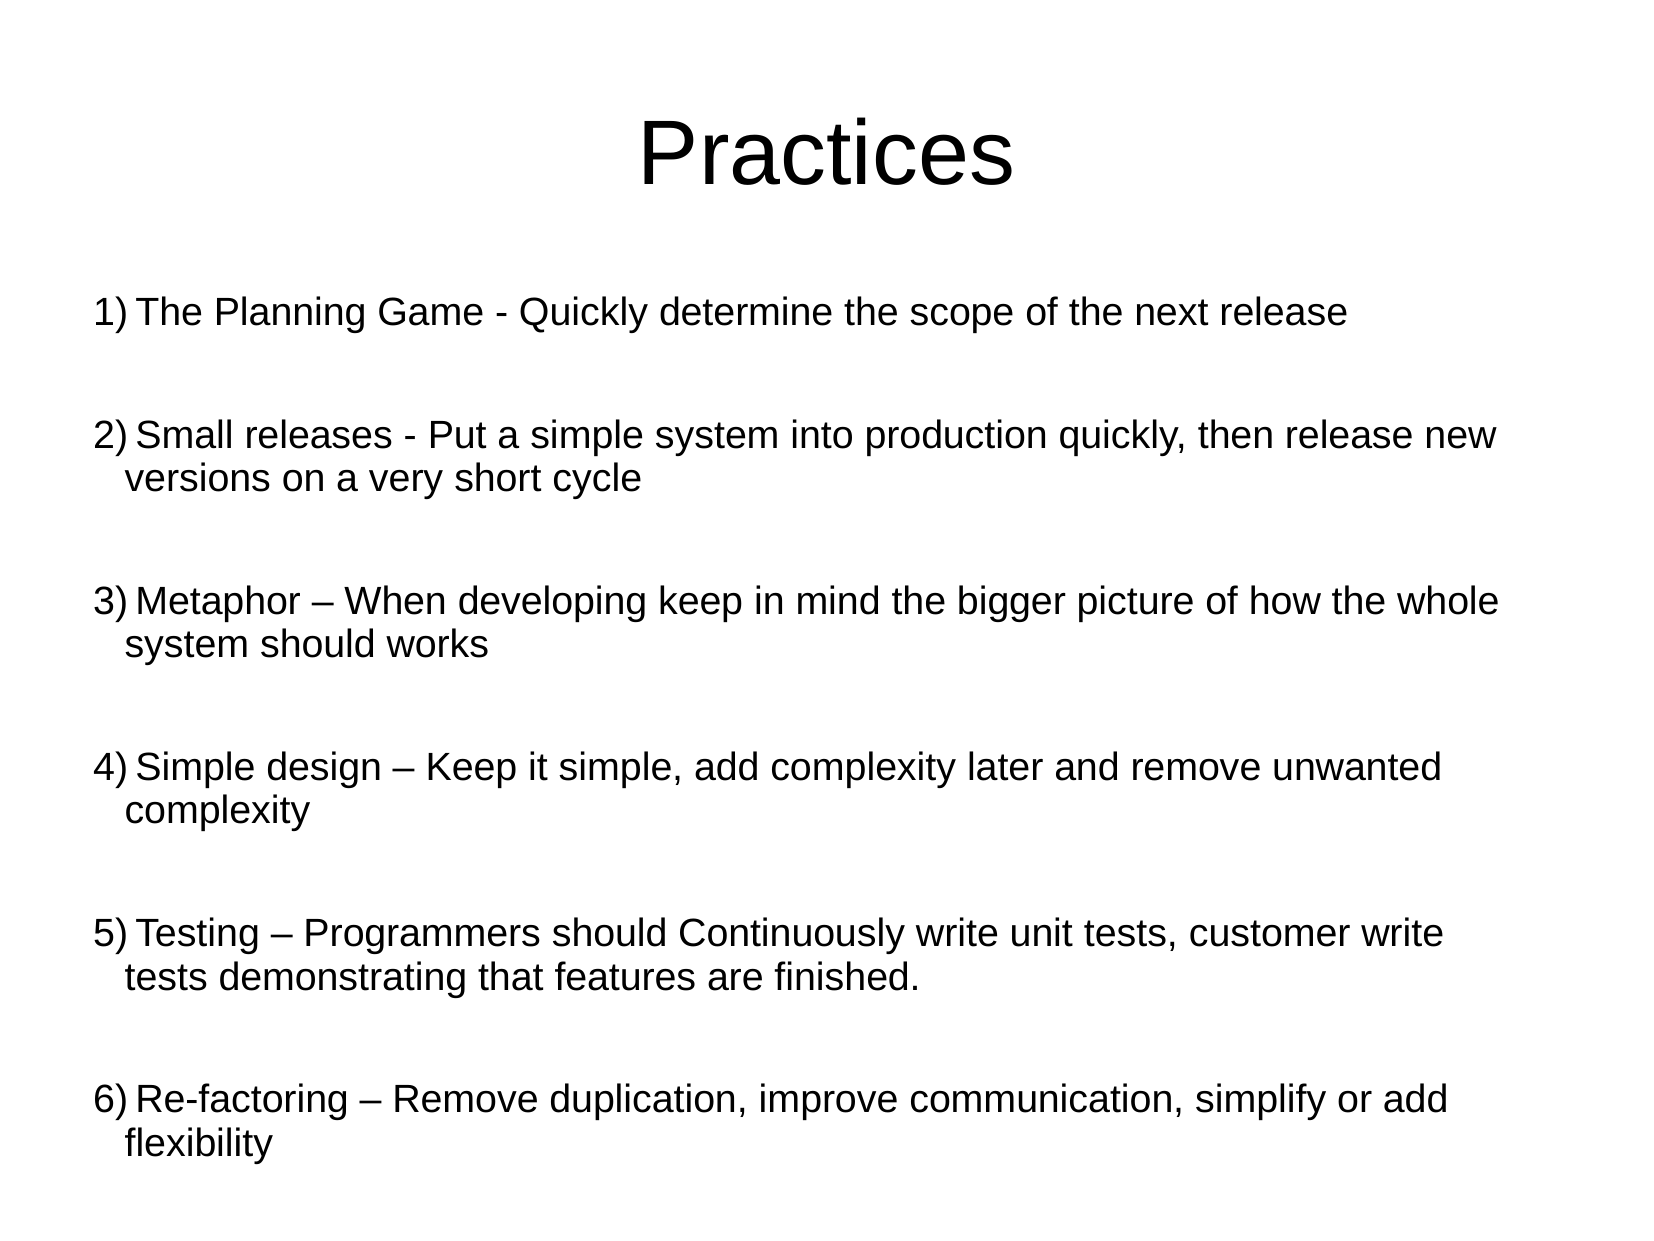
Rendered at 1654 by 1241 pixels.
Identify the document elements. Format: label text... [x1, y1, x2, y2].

title Practices [82, 49, 1571, 257]
list The Planning Game - Quickly determine the scope of the next release Small releases - Put a simple system into production quickly, then release new versions on a very short cycle Metaphor – When developing keep in mind the bigger picture of how the whole system should works Simple design – Keep it simple, add complexity later and remove unwanted complexity Testing – Programmers should Continuously write unit tests, customer write tests demonstrating that features are finished. Re-factoring – Remove duplication, improve communication, simplify or add flexibility [82, 290, 1538, 1171]
